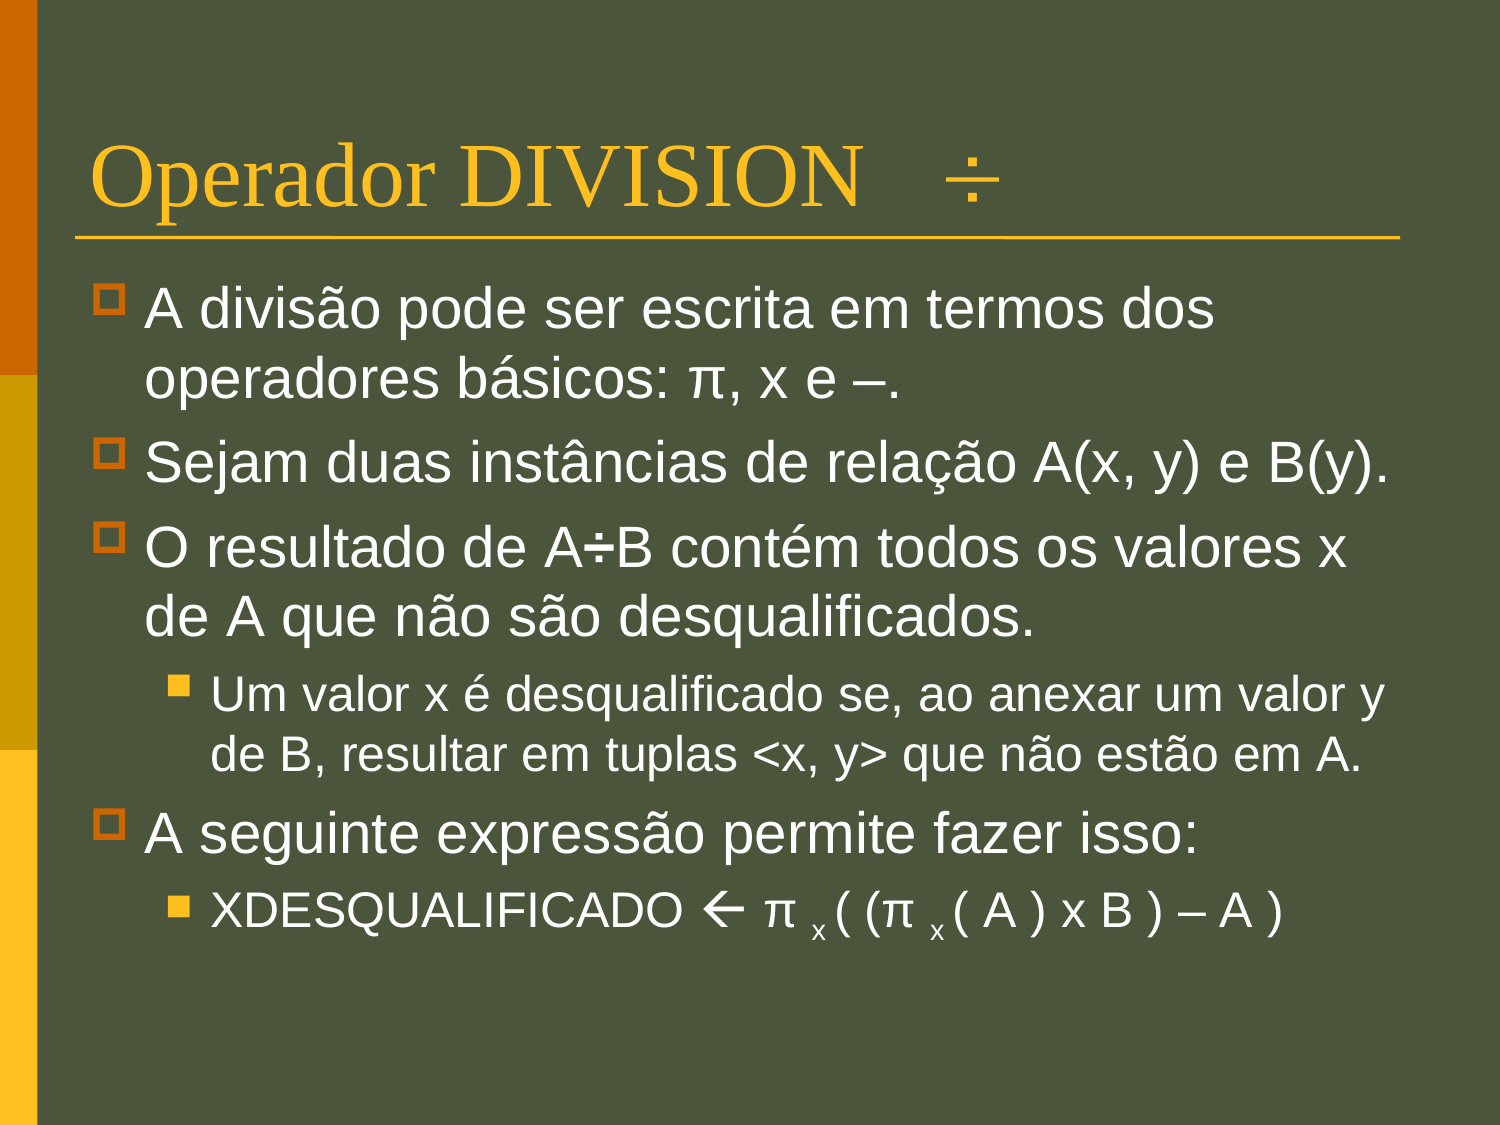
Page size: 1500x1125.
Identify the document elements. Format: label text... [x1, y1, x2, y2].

list A divisão pode ser escrita em termos dos operadores básicos: π, x e –. Sejam duas instâncias de relação A(x, y) e B(y). O resultado de A÷B contém todos os valores x de A que não são desqualificados. Um valor x é desqualificado se, ao anexar um valor y de B, resultar em tuplas <x, y> que não estão em A. A seguinte expressão permite fazer isso: XDESQUALIFICADO  π x ( (π x ( A ) x B ) – A ) [75, 262, 1426, 1006]
title Operador DIVISION  [75, 45, 1426, 233]
